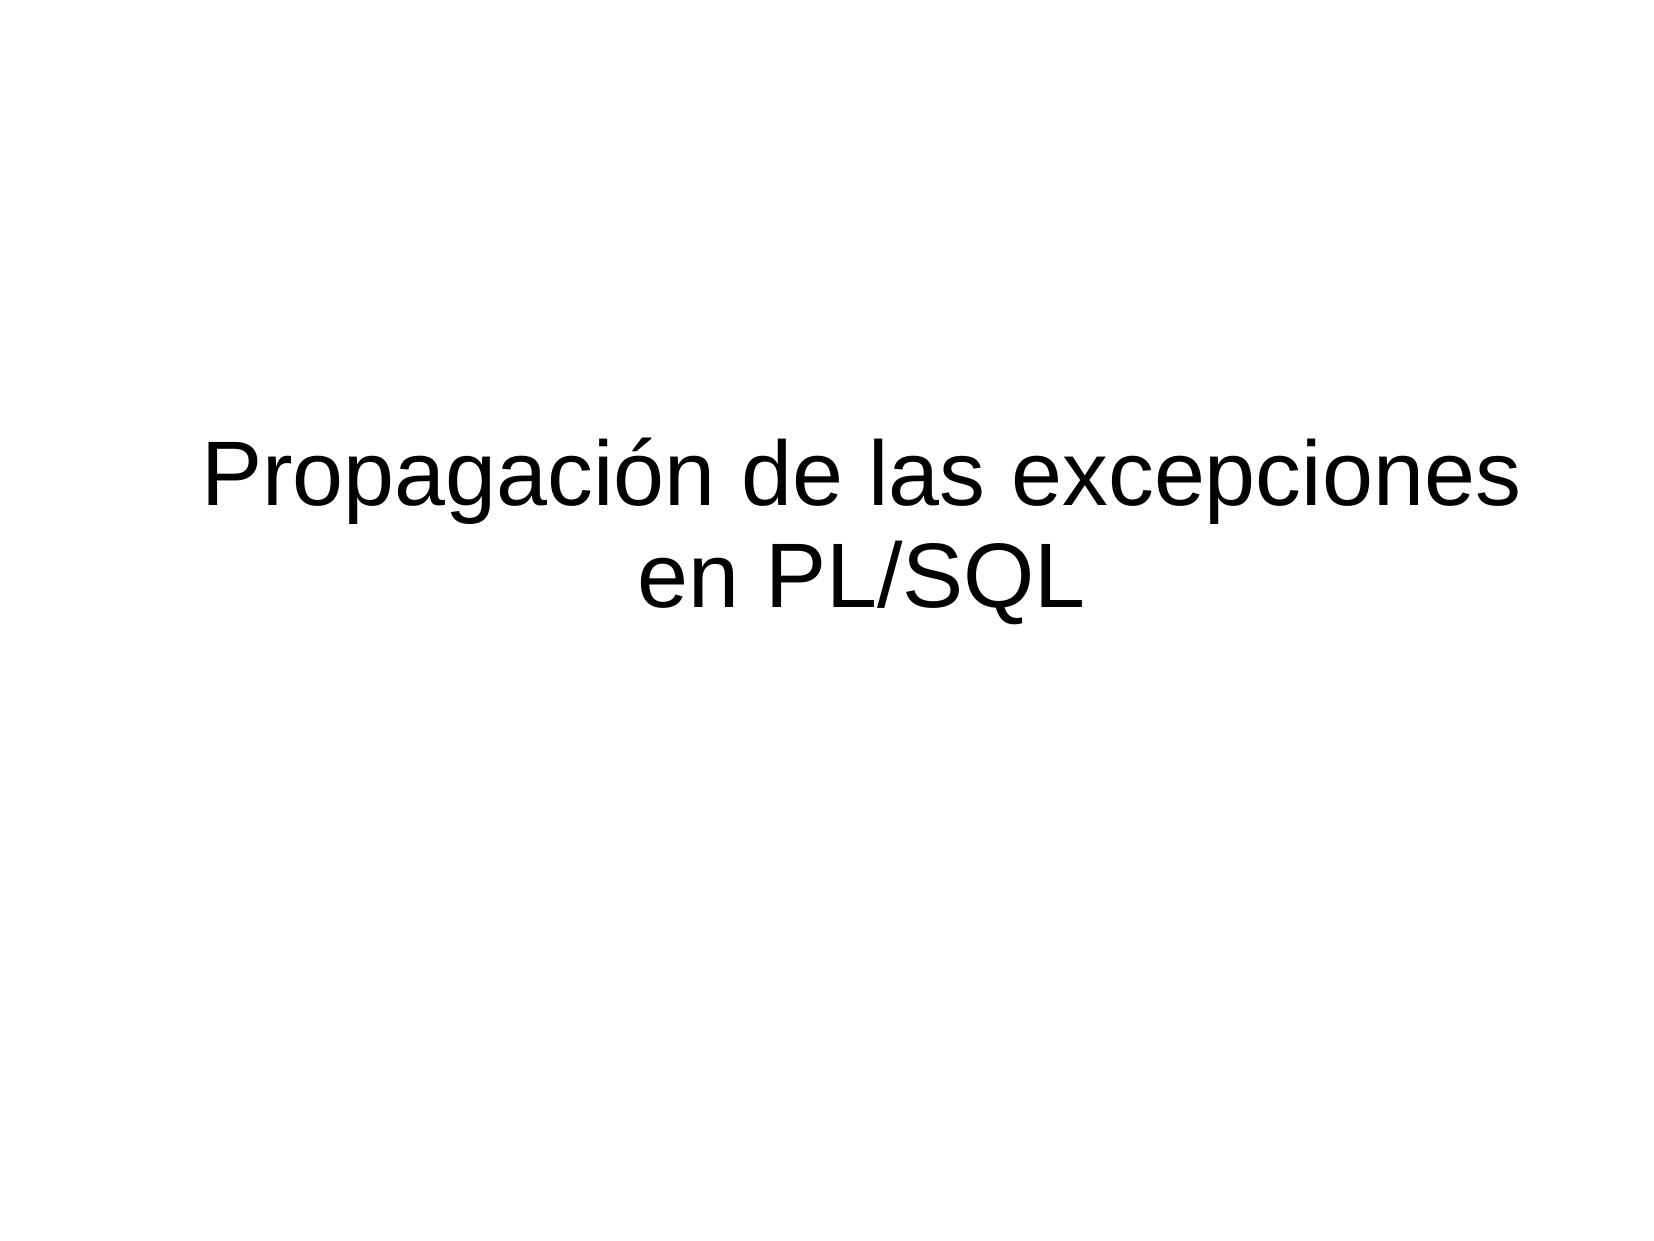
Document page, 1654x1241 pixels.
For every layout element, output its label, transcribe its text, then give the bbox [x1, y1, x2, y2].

list Propagación de las excepciones en PL/SQL [82, 290, 1571, 1109]
